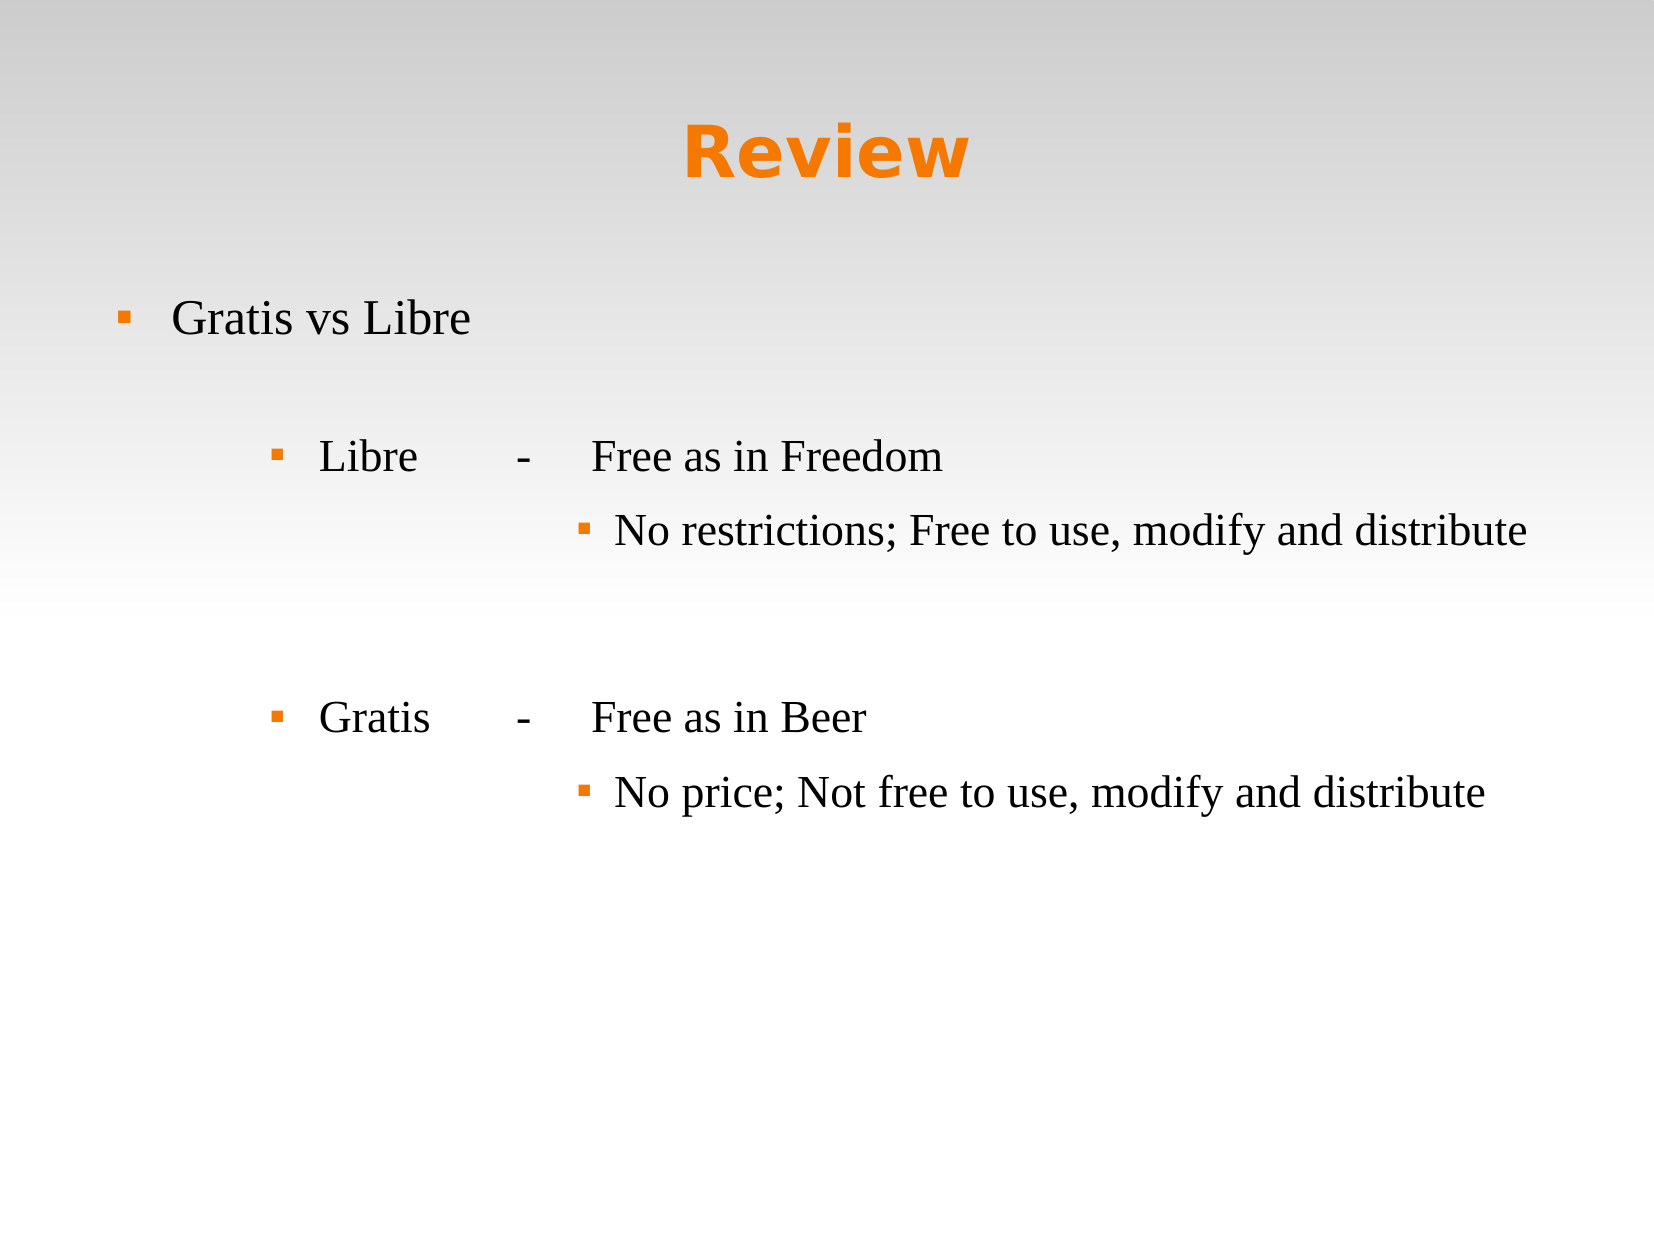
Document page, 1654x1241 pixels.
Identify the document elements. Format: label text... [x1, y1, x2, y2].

list Gratis vs Libre Libre - Free as in Freedom No restrictions; Free to use, modify and distribute Gratis - Free as in Beer No price; Not free to use, modify and distribute [82, 290, 1571, 1109]
title Review [82, 49, 1571, 257]
